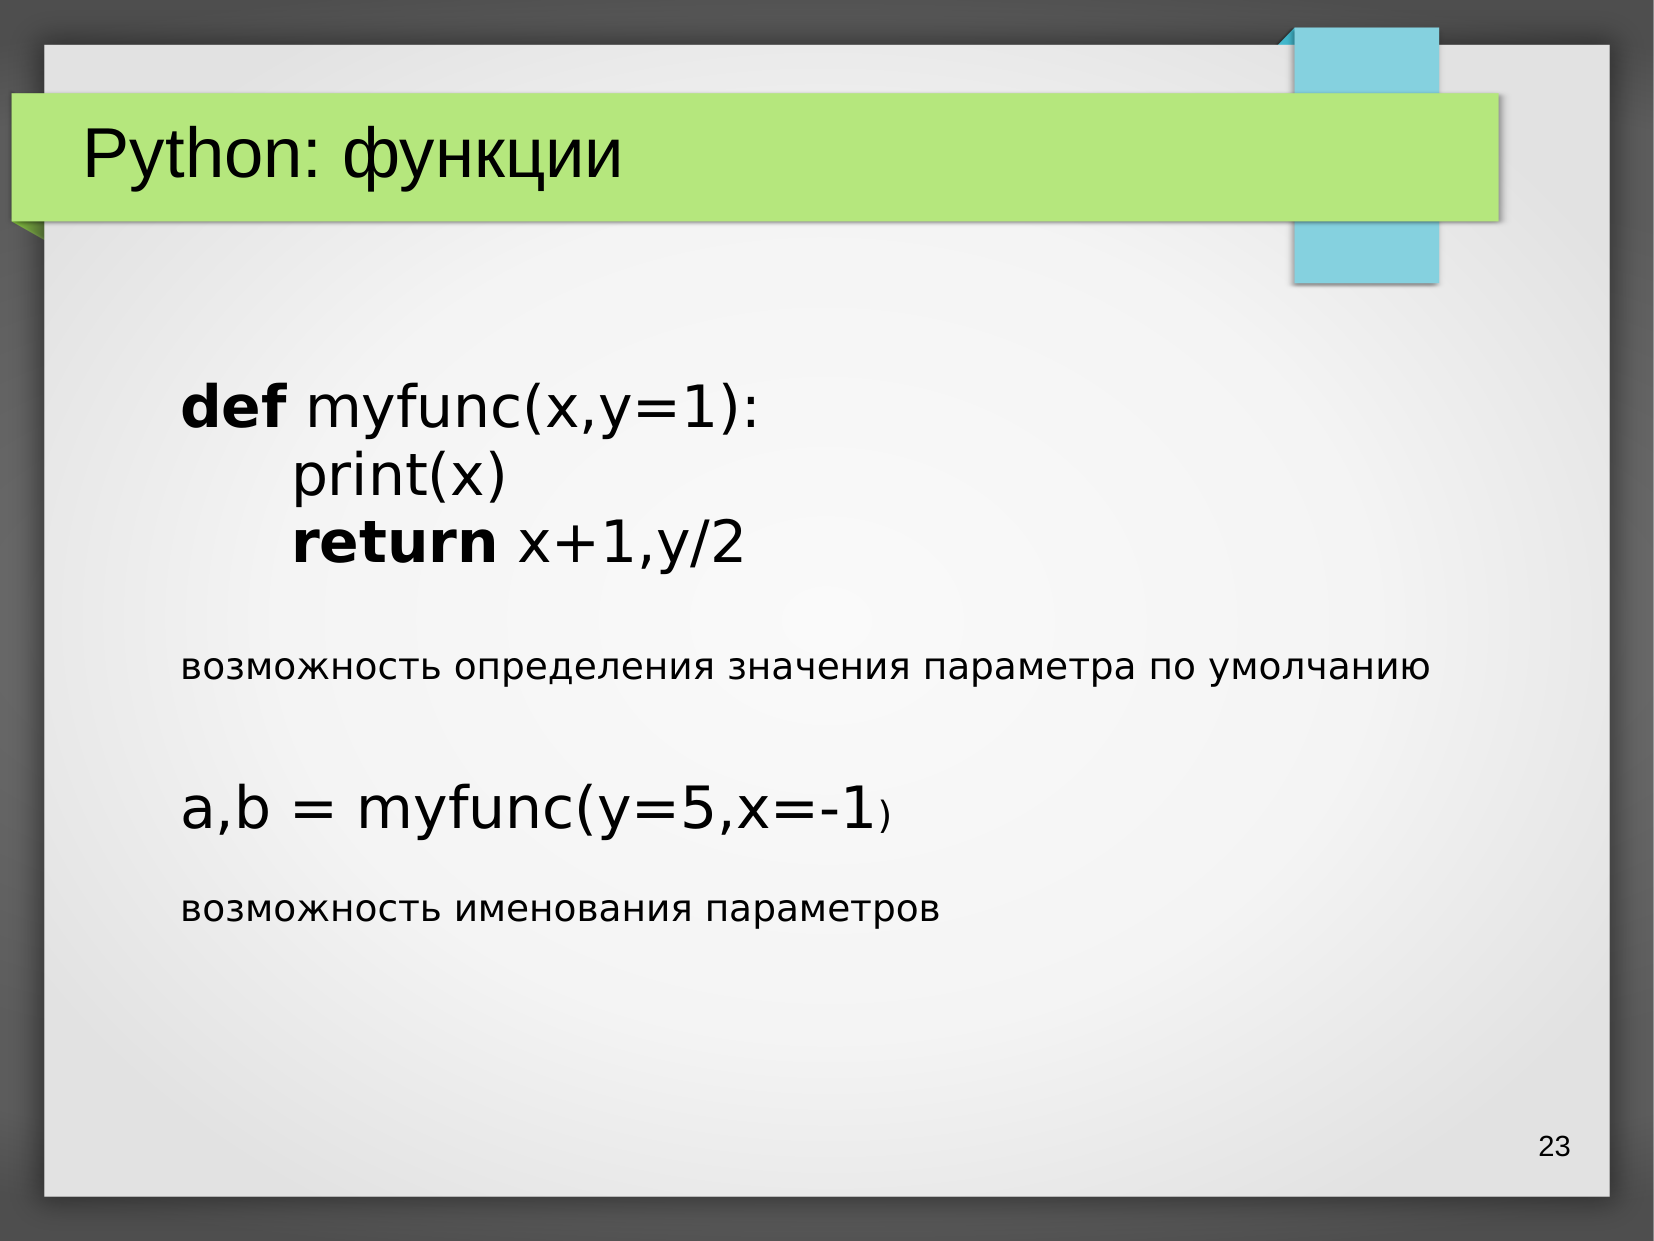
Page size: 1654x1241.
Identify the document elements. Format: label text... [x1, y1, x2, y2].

text_box def myfunc(x,y=1): print(x) return x+1,y/2 возможность определения значения параметра по умолчанию a,b = myfunc(y=5,x=-1) возможность именования параметров [165, 366, 1524, 1068]
title Python: функции [82, 49, 1571, 257]
picture [0, 0, 1654, 1241]
